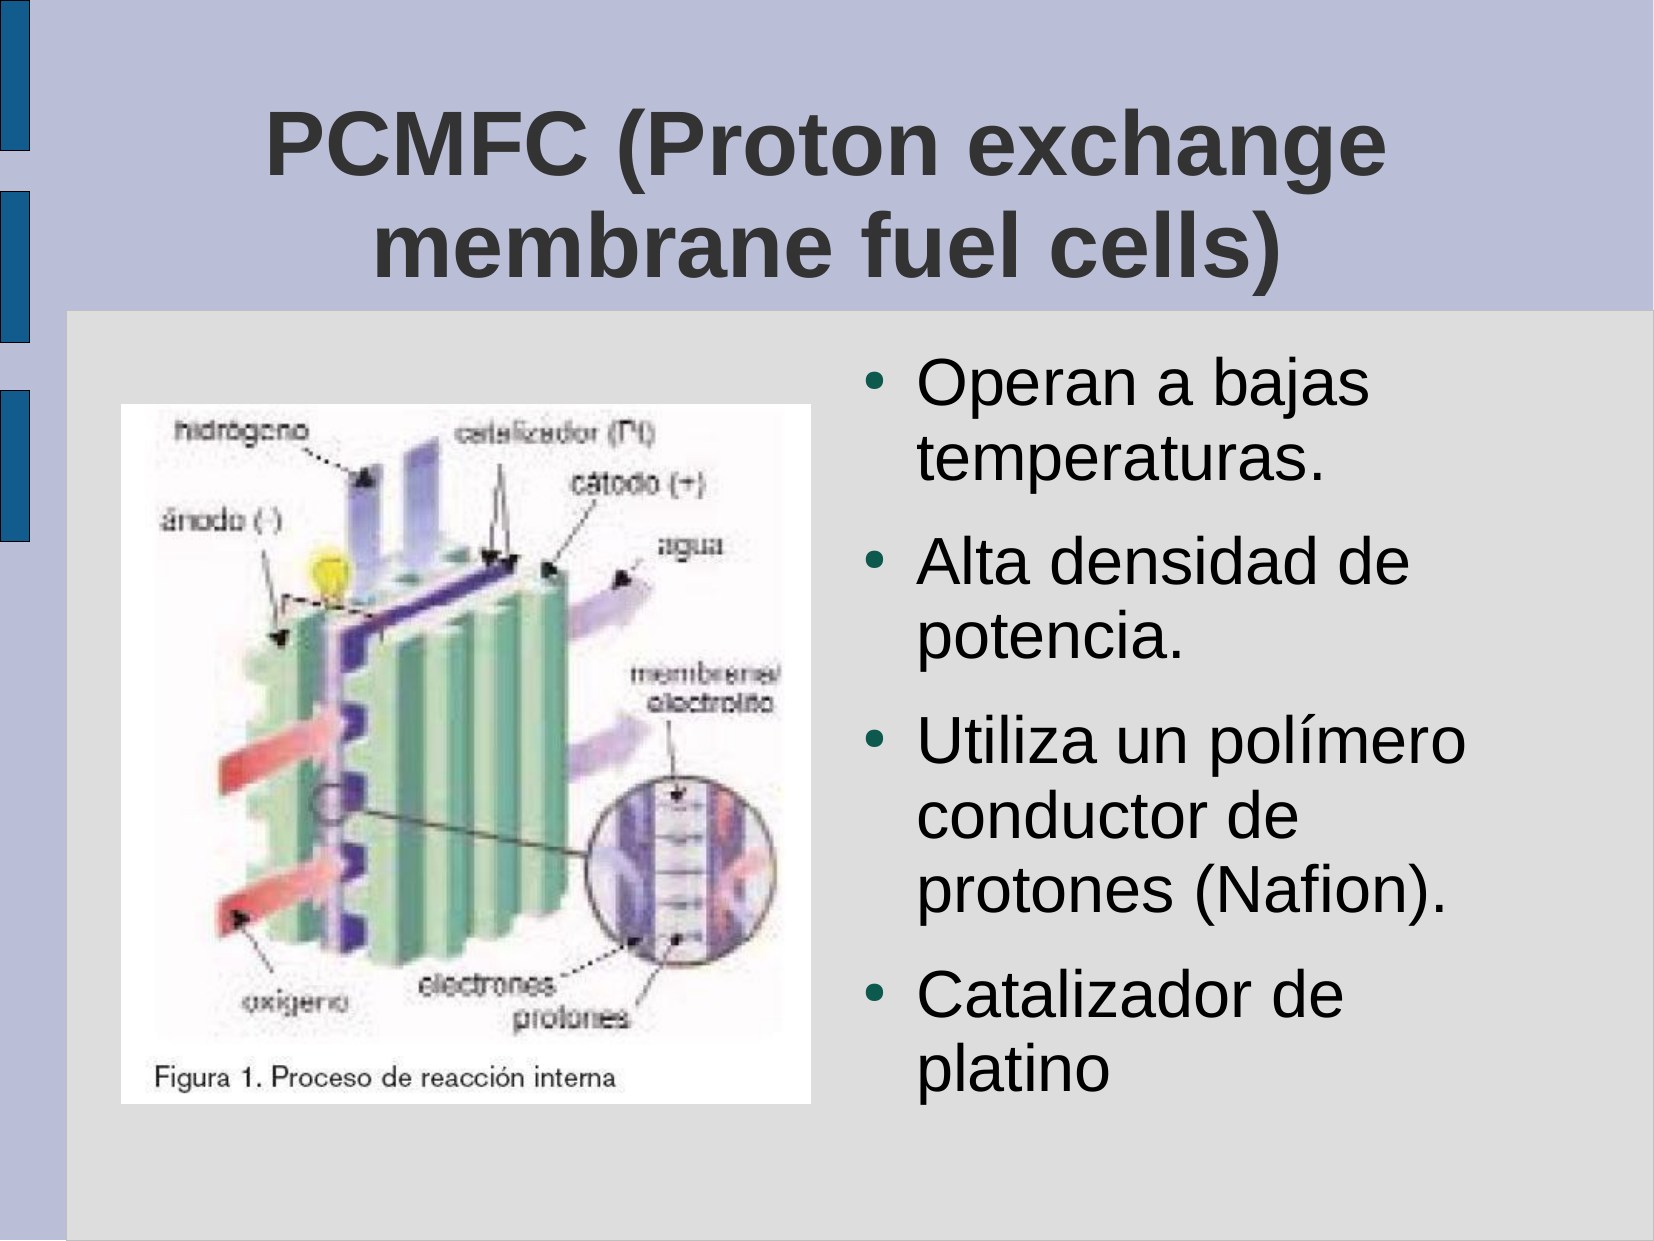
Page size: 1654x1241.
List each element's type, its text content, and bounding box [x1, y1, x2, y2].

picture [121, 404, 811, 1104]
title PCMFC (Proton exchange membrane fuel cells) [121, 76, 1534, 313]
list Operan a bajas temperaturas. Alta densidad de potencia. Utiliza un polímero conductor de protones (Nafion). Catalizador de platino [845, 344, 1535, 1181]
